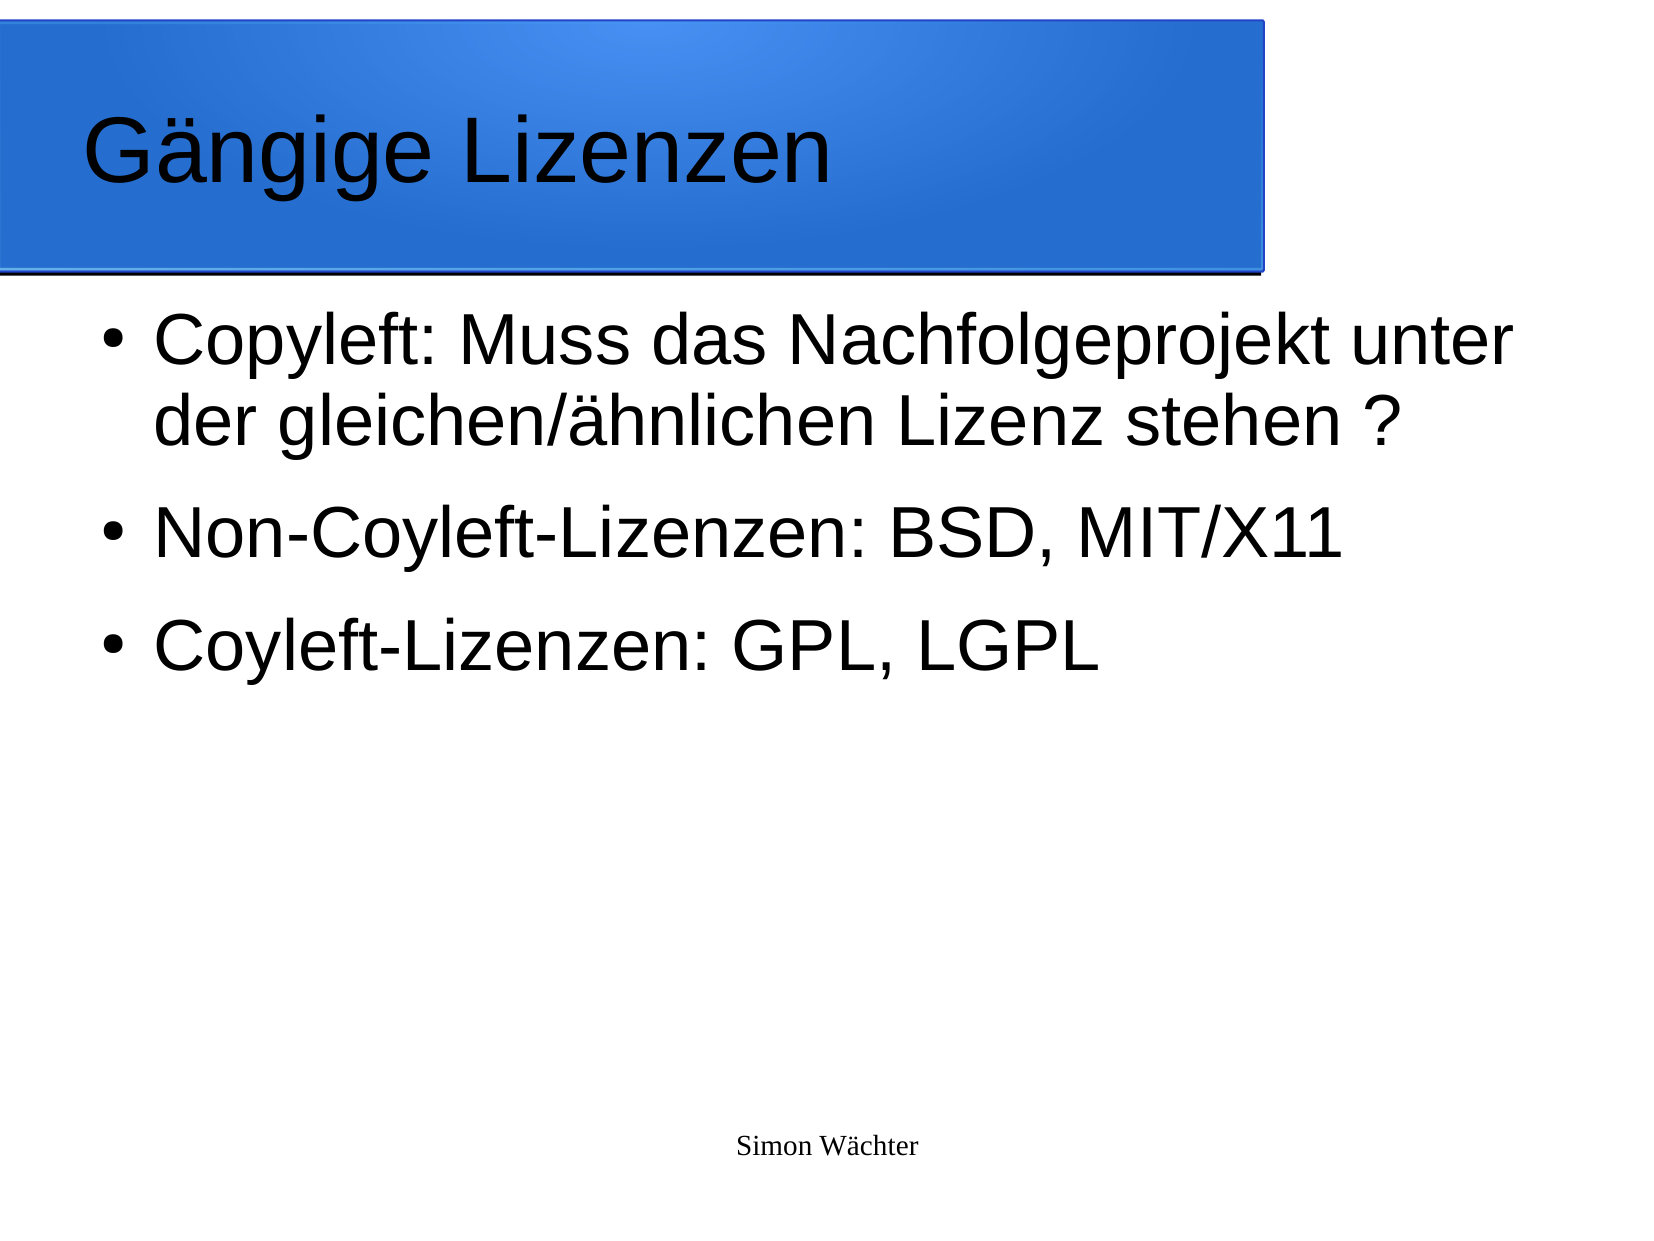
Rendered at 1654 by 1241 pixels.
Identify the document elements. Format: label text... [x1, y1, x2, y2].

list Copyleft: Muss das Nachfolgeprojekt unter der gleichen/ähnlichen Lizenz stehen ? Non-Coyleft-Lizenzen: BSD, MIT/X11 Coyleft-Lizenzen: GPL, LGPL [82, 299, 1571, 1019]
title Gängige Lizenzen [82, 47, 1235, 252]
